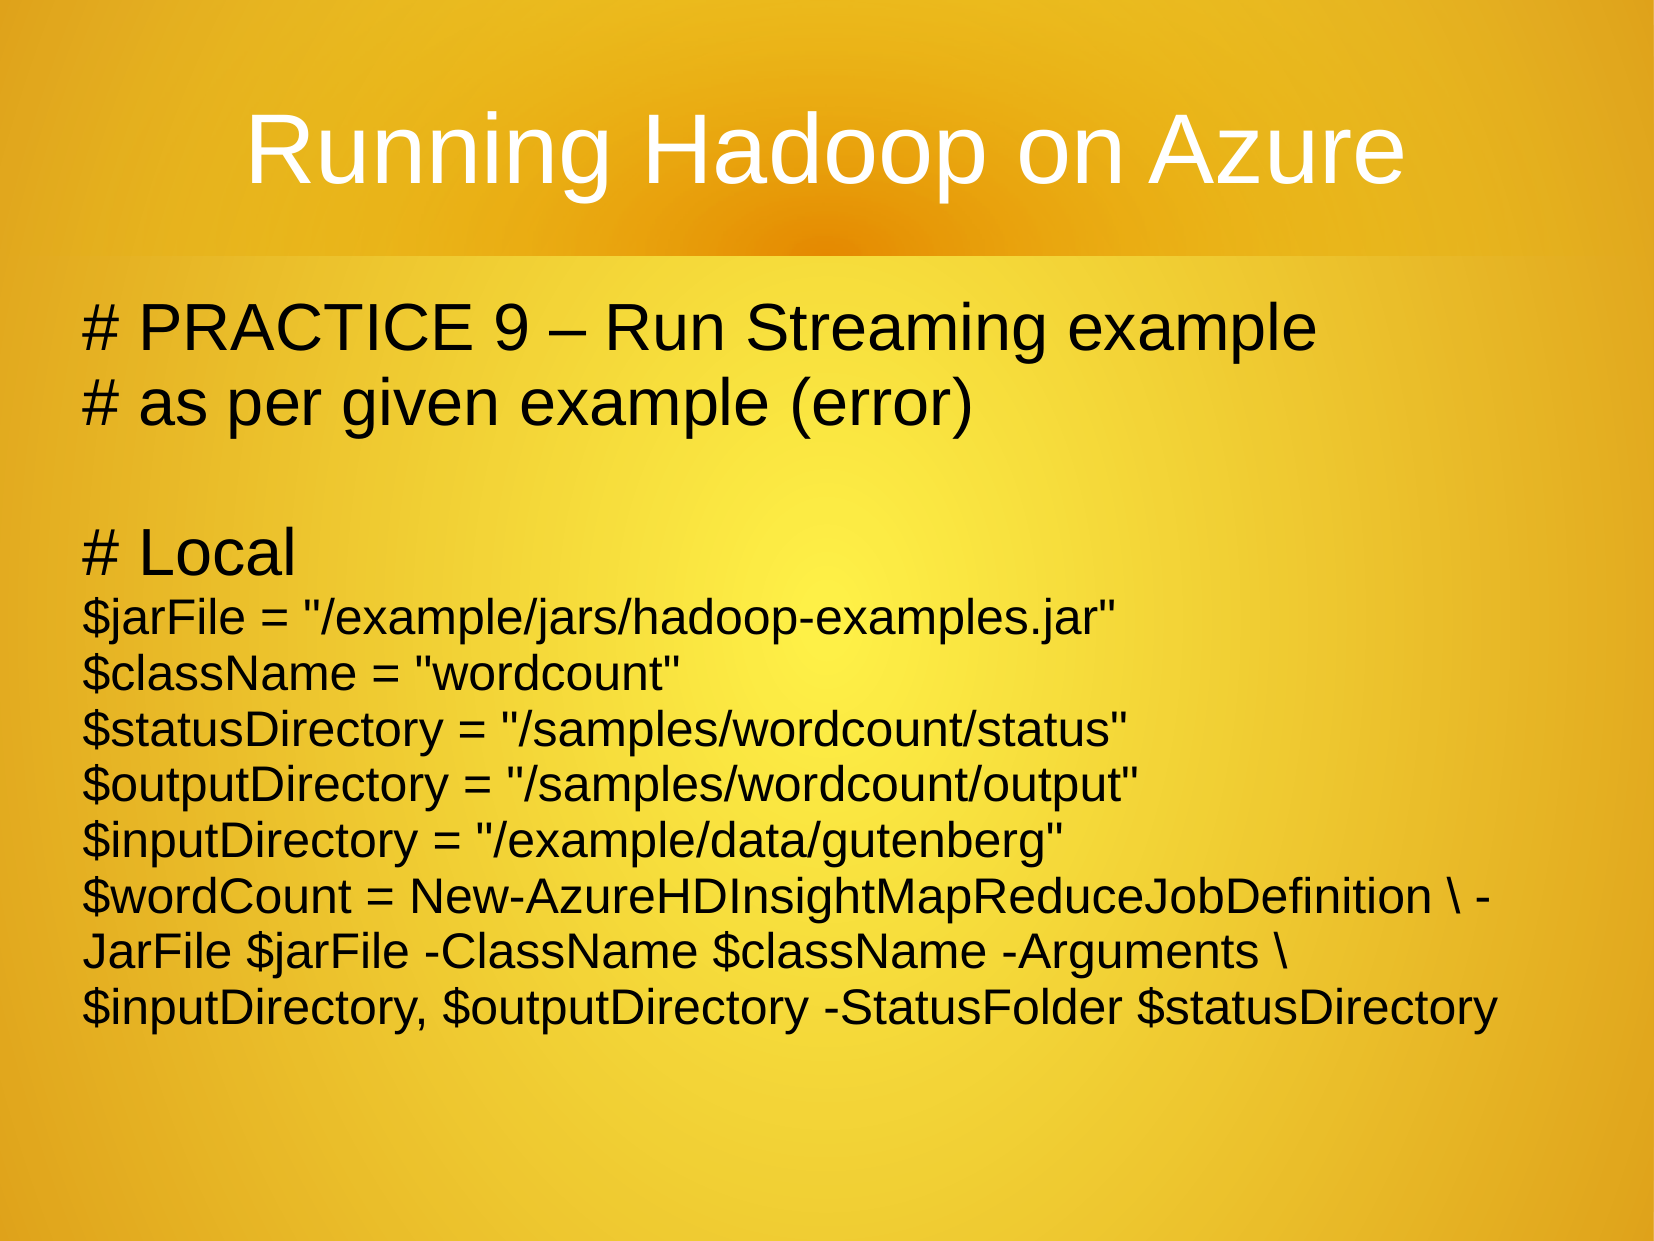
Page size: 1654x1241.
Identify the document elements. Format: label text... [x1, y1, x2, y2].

title Running Hadoop on Azure [82, 47, 1571, 252]
subtitle # PRACTICE 9 – Run Streaming example # as per given example (error) # Local $jarFile = "/example/jars/hadoop-examples.jar" $className = "wordcount" $statusDirectory = "/samples/wordcount/status" $outputDirectory = "/samples/wordcount/output" $inputDirectory = "/example/data/gutenberg" $wordCount = New-AzureHDInsightMapReduceJobDefinition \ -JarFile $jarFile -ClassName $className -Arguments \ $inputDirectory, $outputDirectory -StatusFolder $statusDirectory [82, 290, 1571, 1241]
